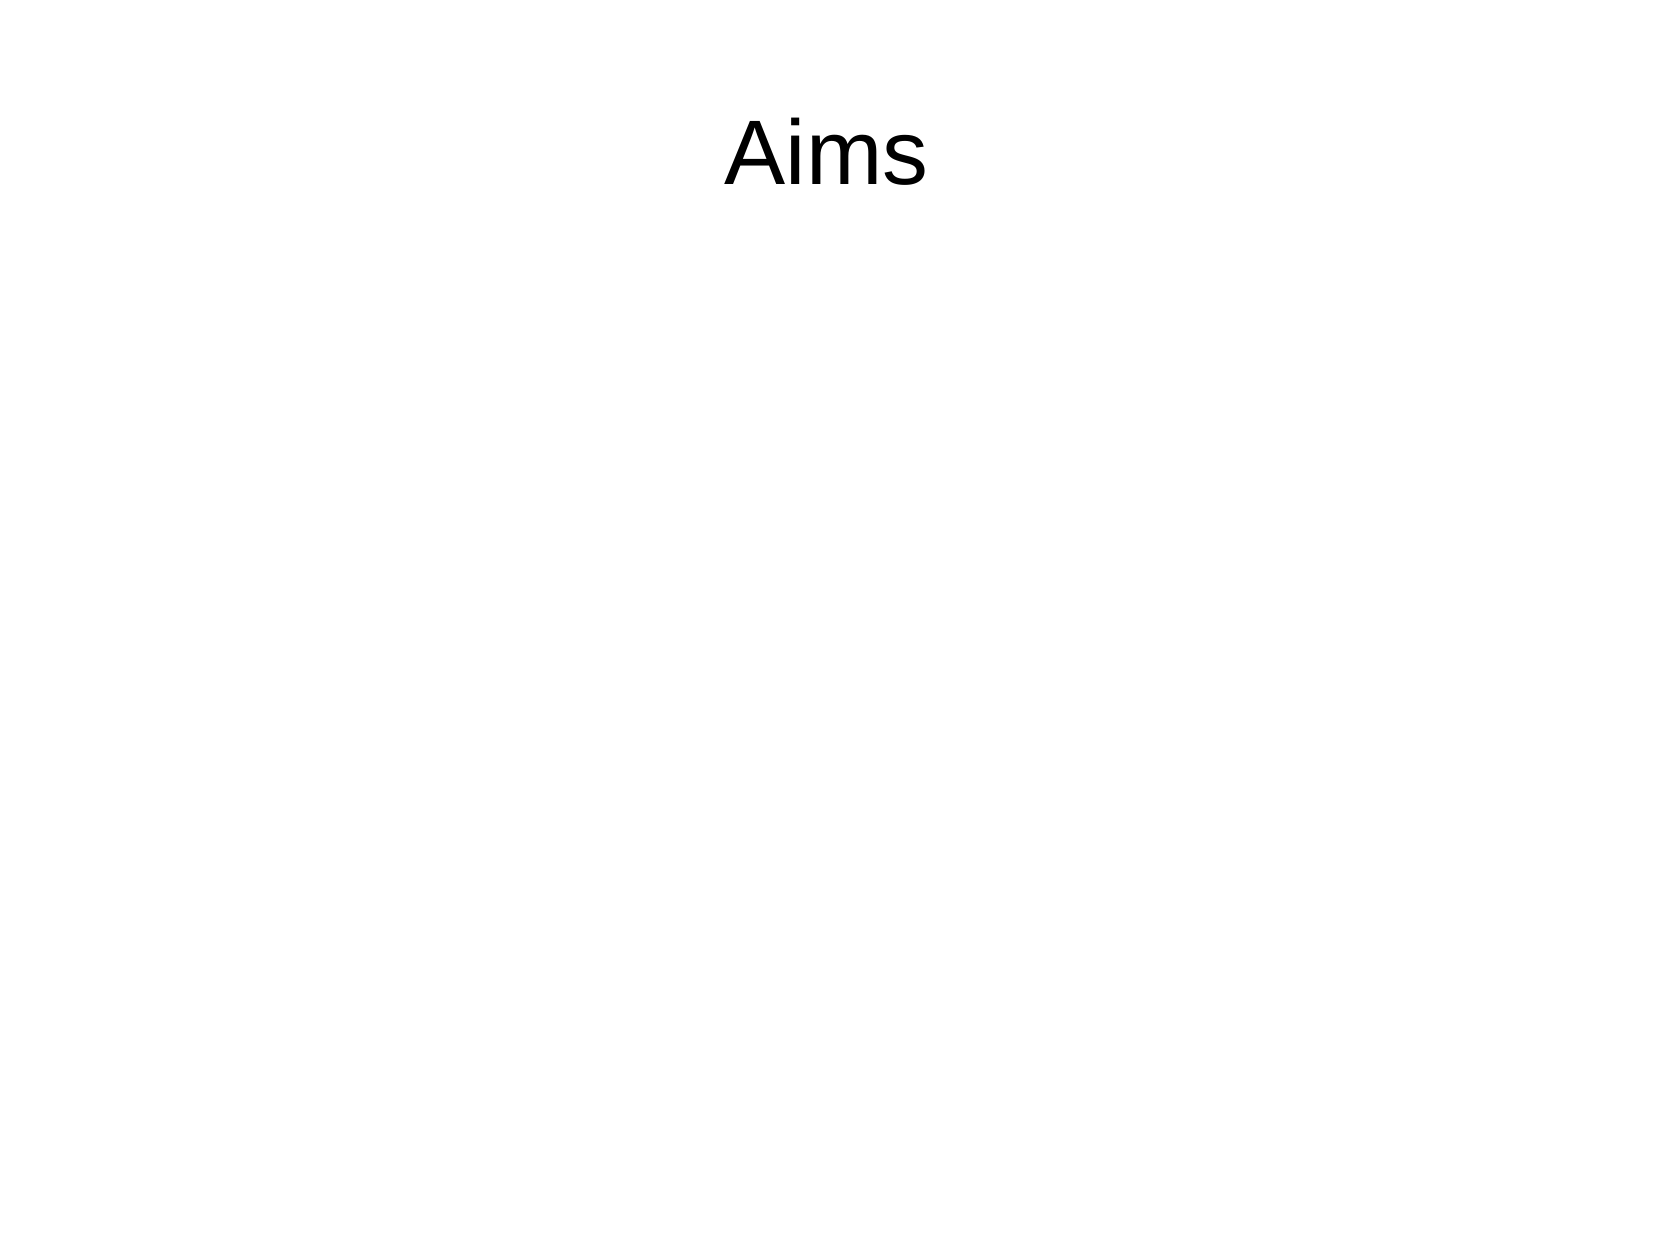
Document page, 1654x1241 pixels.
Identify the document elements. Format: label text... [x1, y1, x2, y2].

title Aims [82, 49, 1571, 257]
